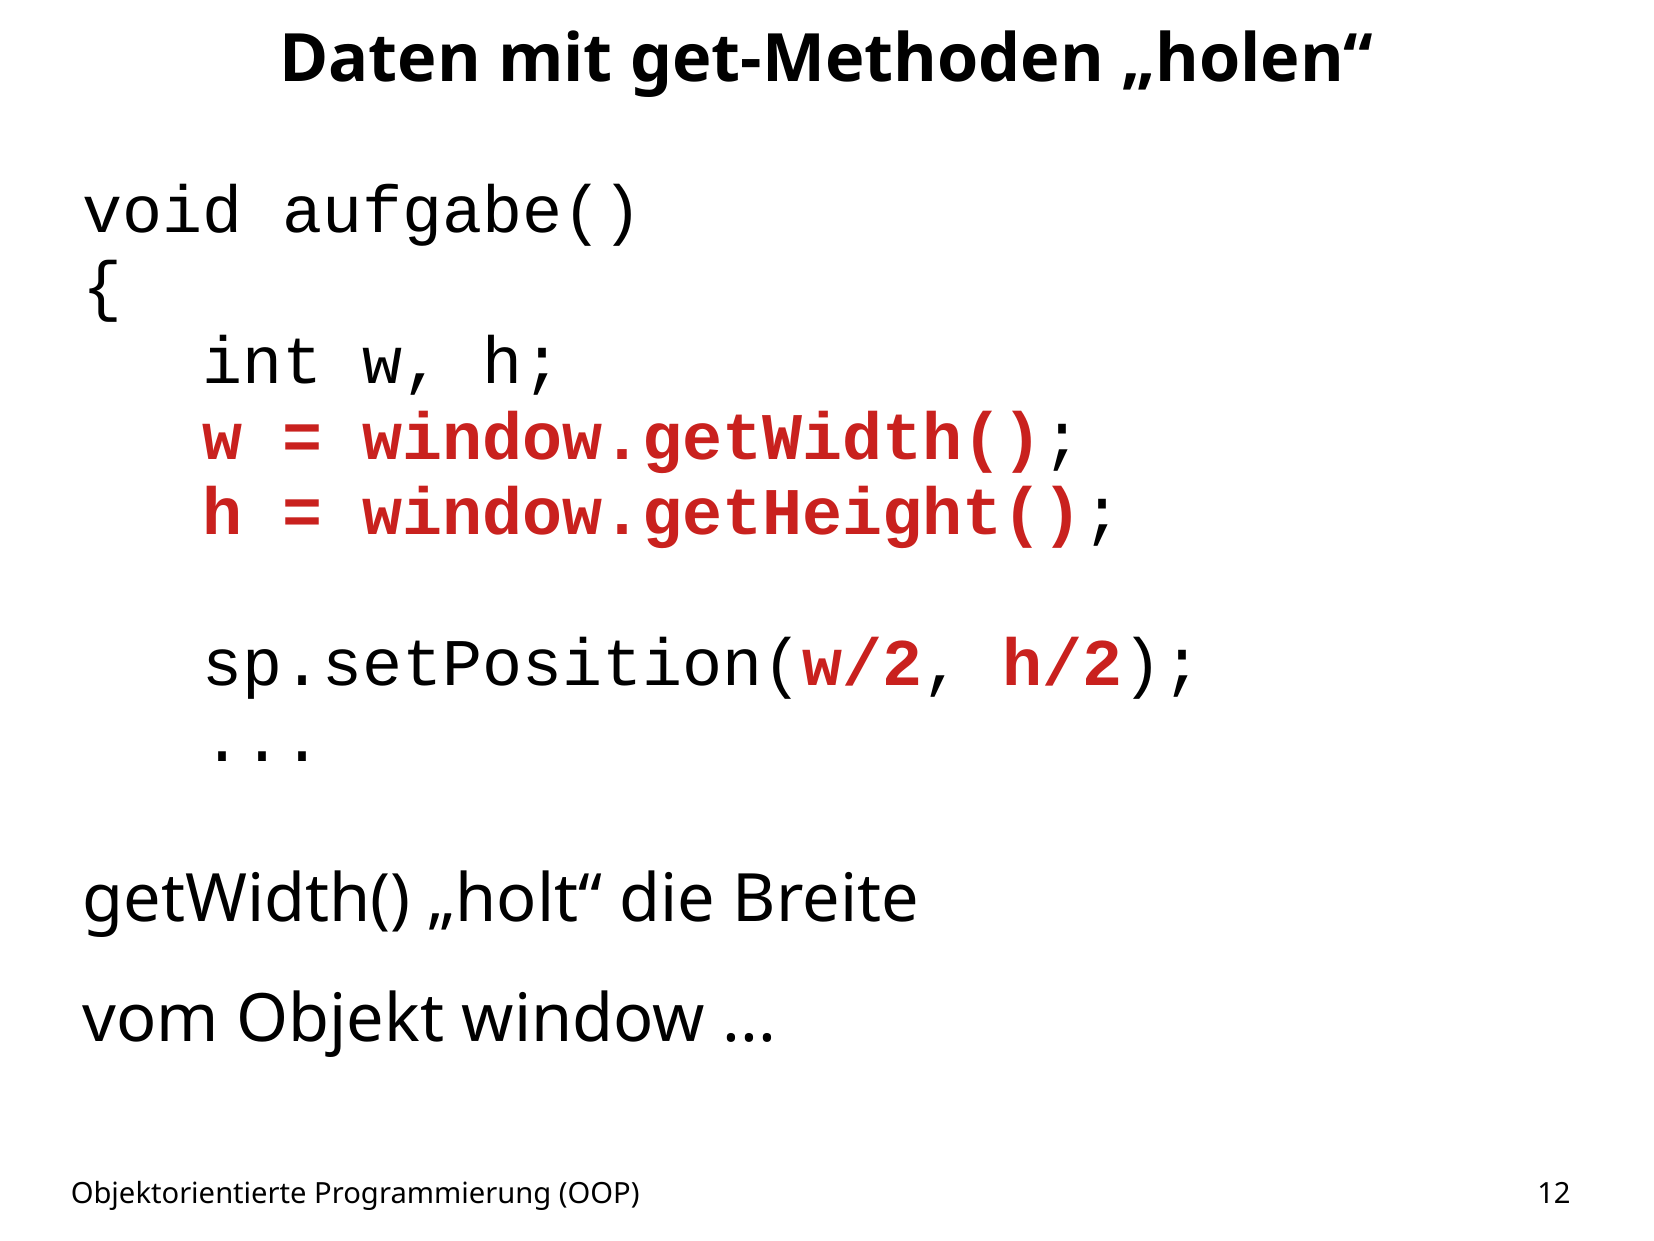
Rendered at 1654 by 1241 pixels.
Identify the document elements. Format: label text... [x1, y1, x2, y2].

list void aufgabe() { int w, h; w = window.getWidth(); h = window.getHeight(); sp.setPosition(w/2, h/2); ... [82, 177, 1571, 850]
list getWidth() „holt“ die Breite vom Objekt window ... [82, 850, 1571, 1182]
title Daten mit get-Methoden „holen“ [0, 5, 1654, 107]
